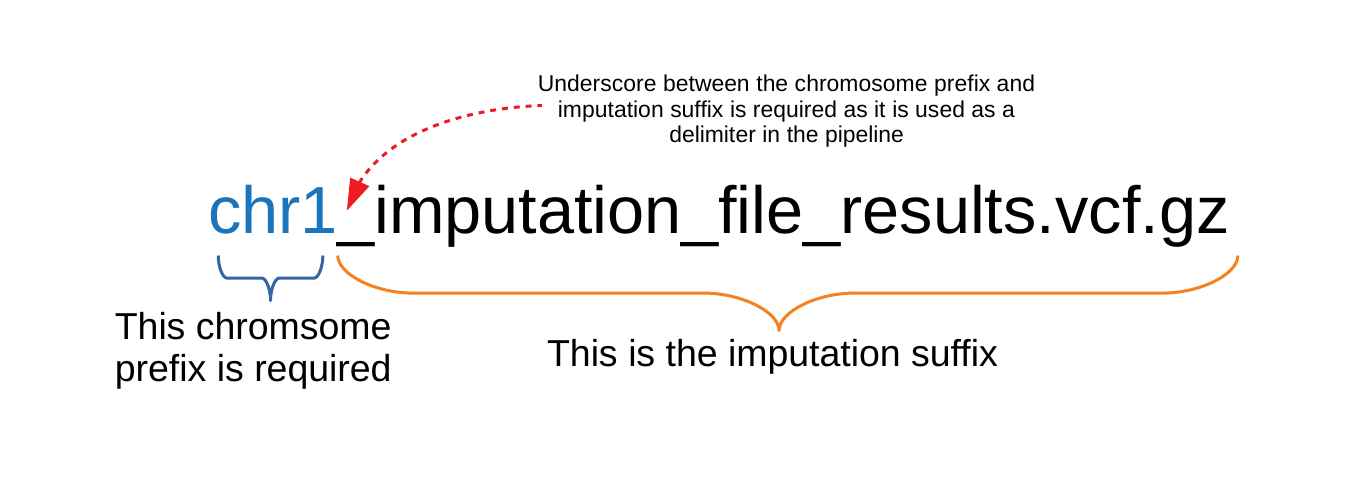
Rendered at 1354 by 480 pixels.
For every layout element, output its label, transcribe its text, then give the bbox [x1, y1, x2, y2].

text_box Underscore between the chromosome prefix and imputation suffix is required as it is used as a delimiter in the pipeline [499, 63, 1074, 163]
text_box This chromsome prefix is required [55, 298, 452, 397]
text_box This is the imputation suffix [532, 324, 1034, 382]
subtitle chr1_imputation_file_results.vcf.gz [0, 173, 1353, 323]
